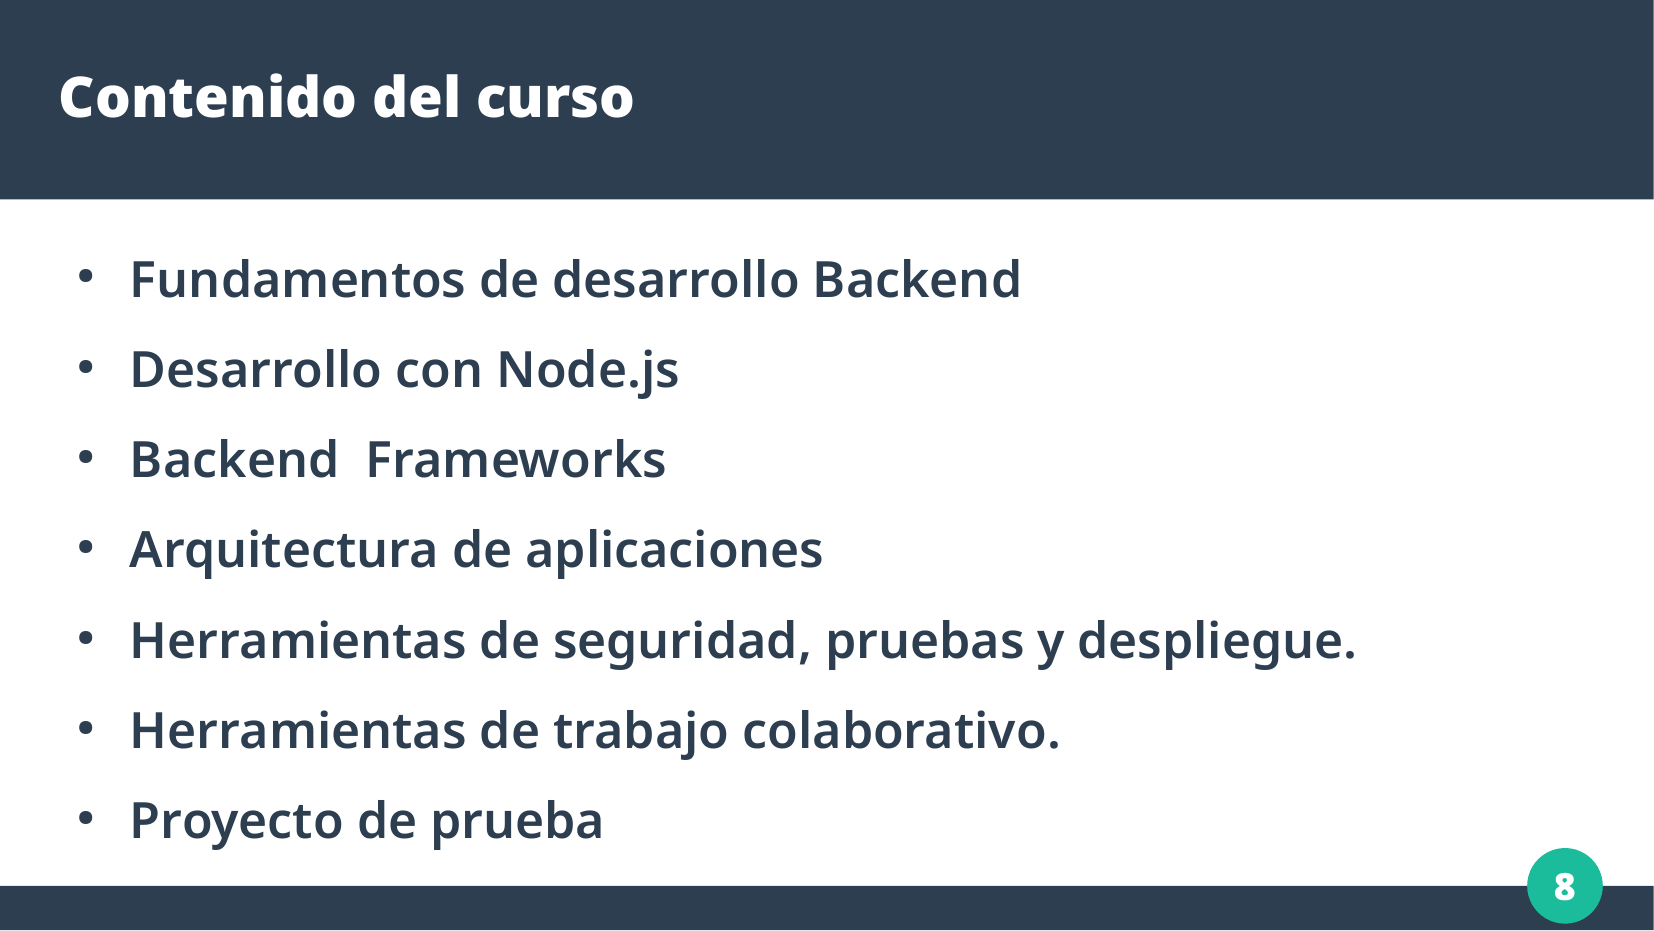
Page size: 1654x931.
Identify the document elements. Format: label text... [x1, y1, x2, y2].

title Contenido del curso [59, 37, 1595, 155]
list Fundamentos de desarrollo Backend Desarrollo con Node.js Backend Frameworks Arquitectura de aplicaciones Herramientas de seguridad, pruebas y despliegue. Herramientas de trabajo colaborativo. Proyecto de prueba [59, 243, 1595, 864]
